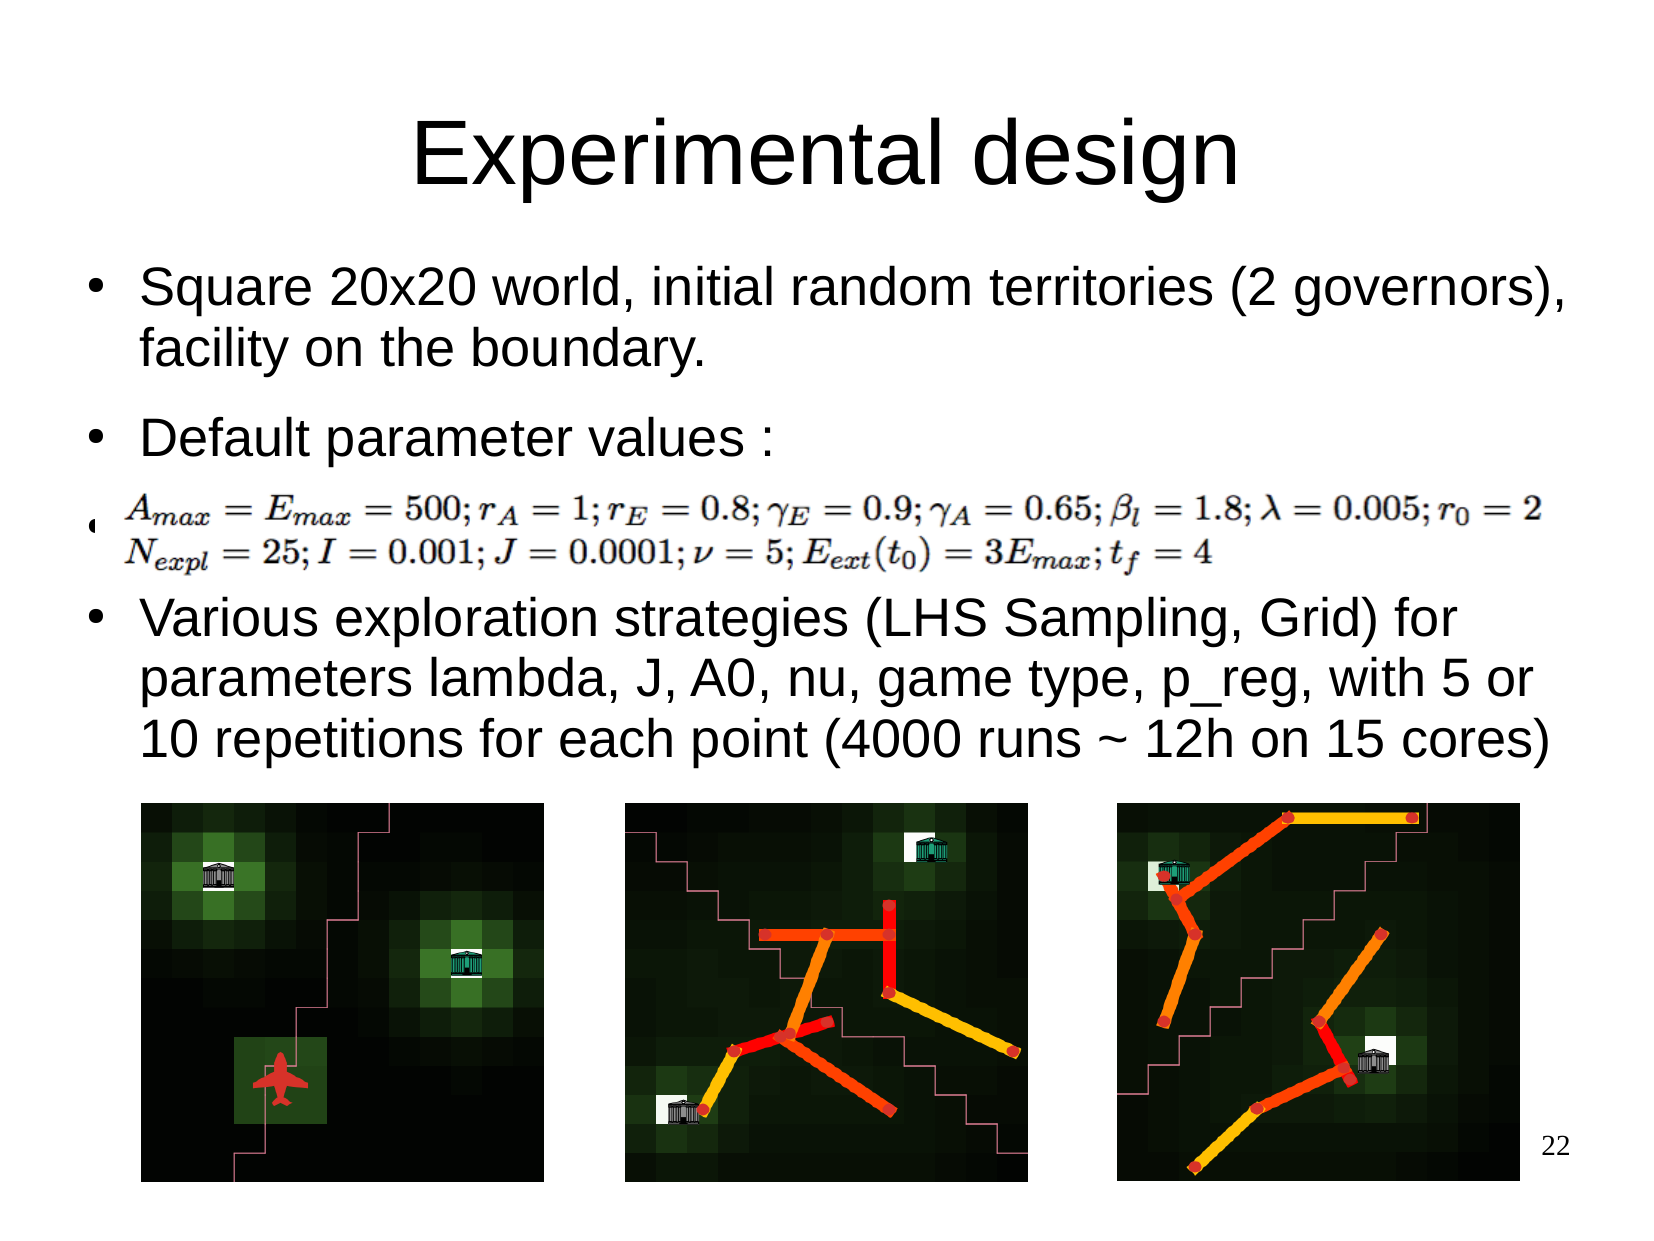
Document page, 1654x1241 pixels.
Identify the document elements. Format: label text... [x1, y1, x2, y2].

list Square 20x20 world, initial random territories (2 governors), facility on the boundary. Default parameter values : Various exploration strategies (LHS Sampling, Grid) for parameters lambda, J, A0, nu, game type, p_reg, with 5 or 10 repetitions for each point (4000 runs ~ 12h on 15 cores) [68, 256, 1595, 544]
picture [141, 803, 544, 1182]
title Experimental design [82, 49, 1571, 256]
picture [1117, 803, 1520, 1182]
picture [95, 472, 1571, 588]
picture [625, 803, 1028, 1182]
